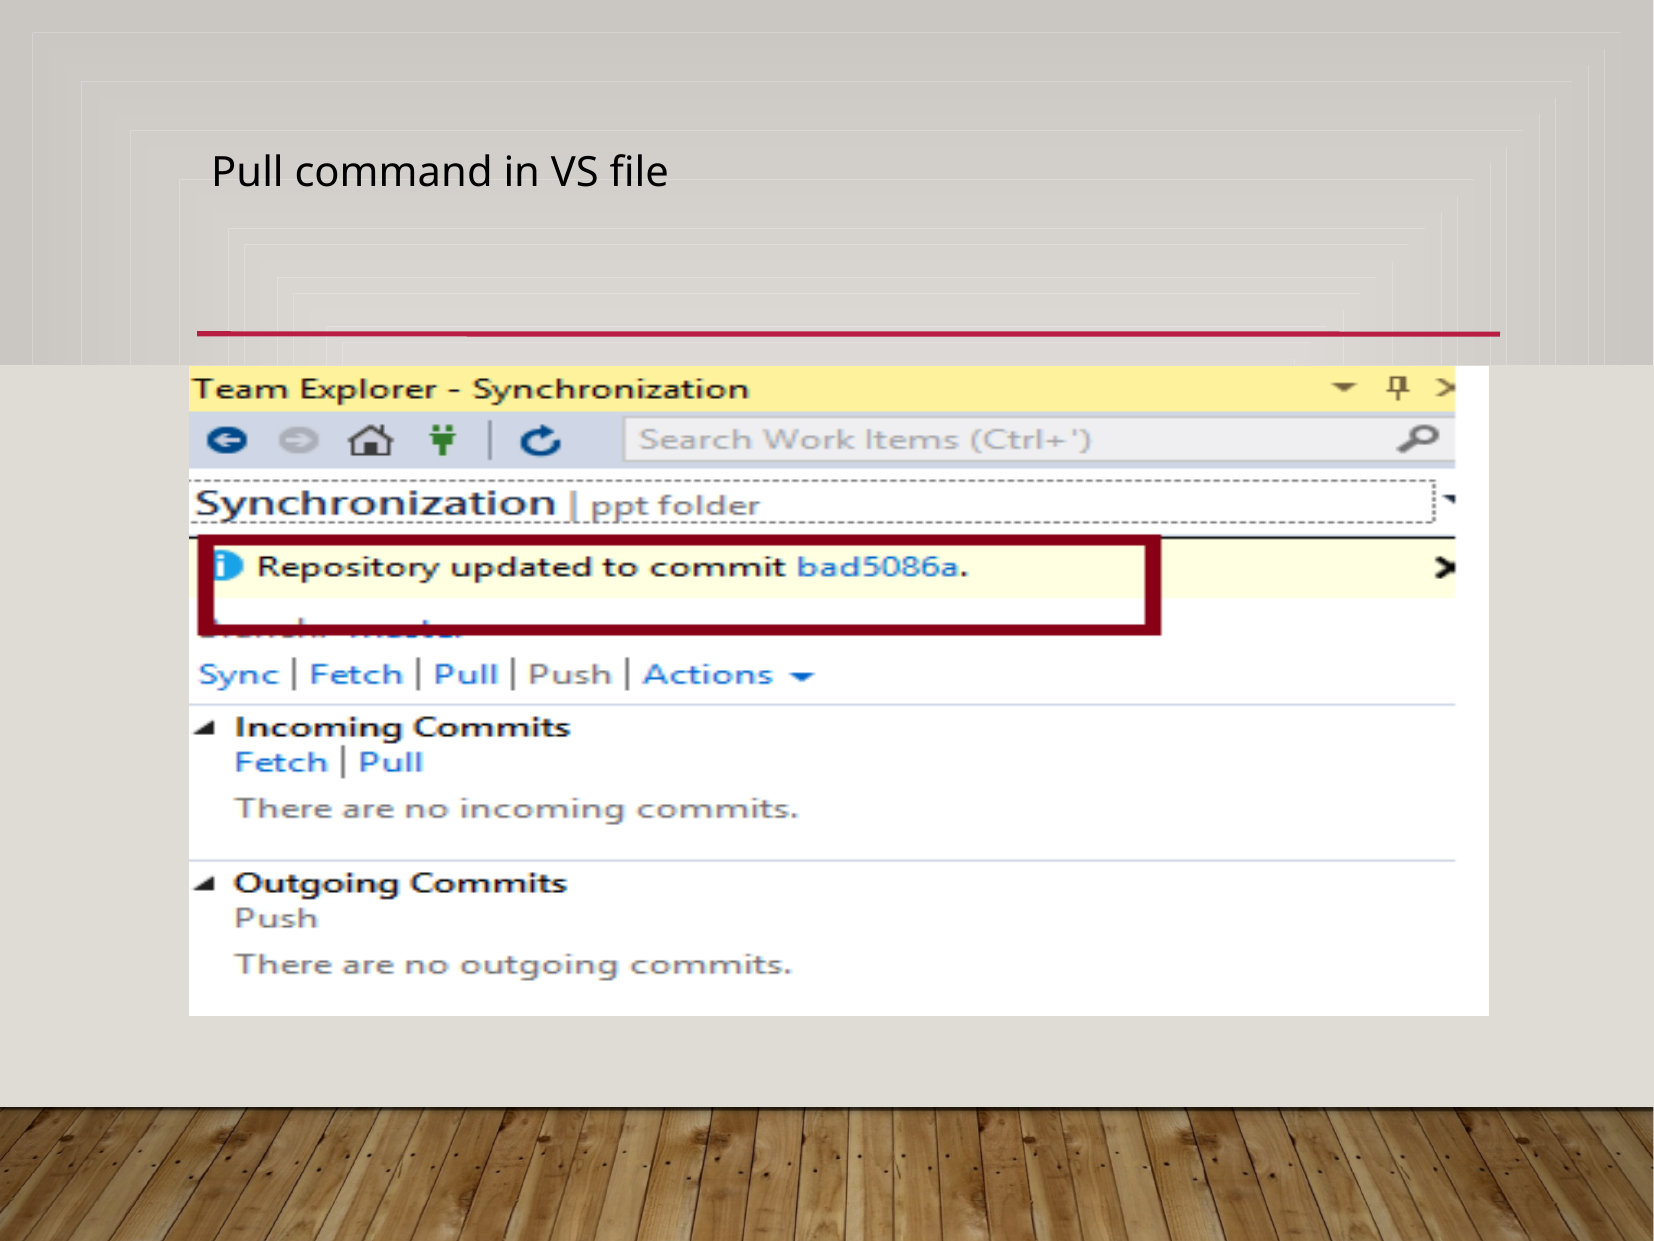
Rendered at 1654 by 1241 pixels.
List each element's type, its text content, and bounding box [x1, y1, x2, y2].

title Pull command in VS file [196, 145, 1499, 335]
picture [189, 366, 1489, 1016]
picture [0, 1107, 1654, 1241]
